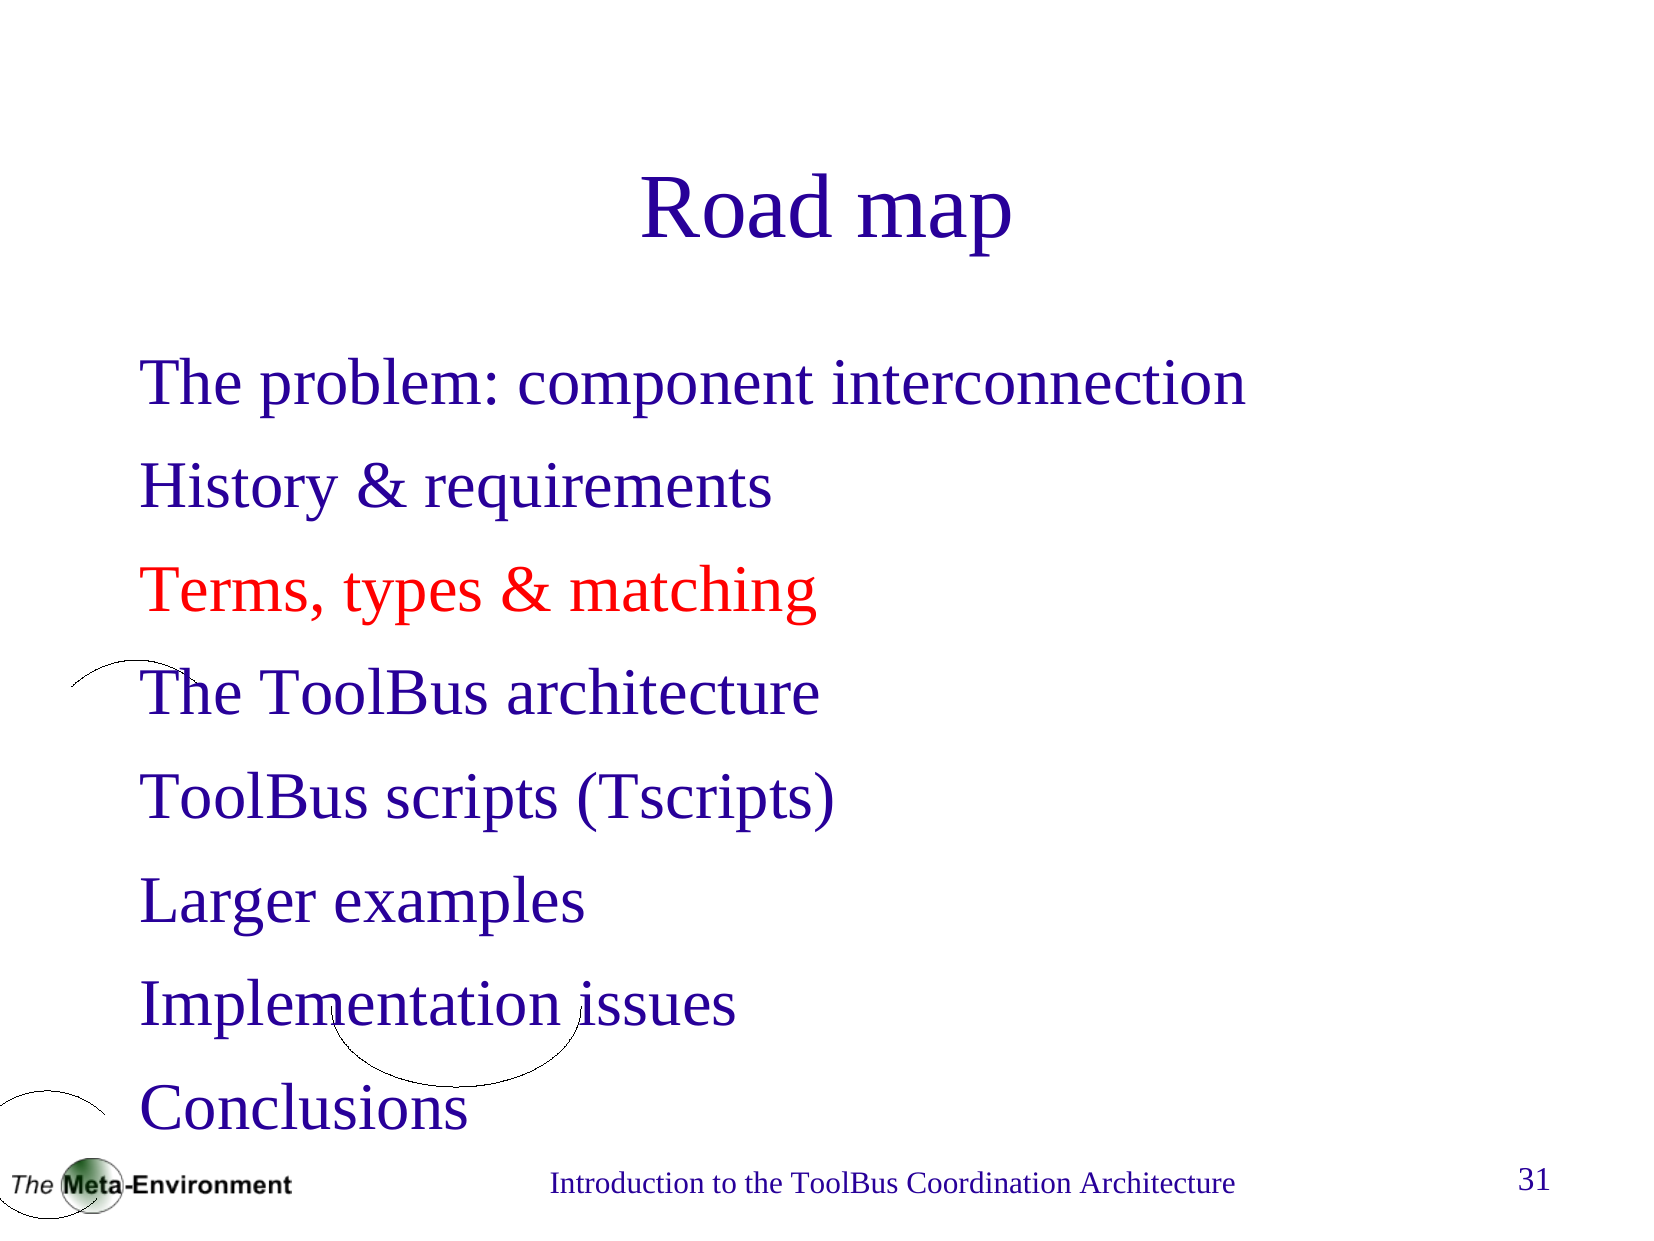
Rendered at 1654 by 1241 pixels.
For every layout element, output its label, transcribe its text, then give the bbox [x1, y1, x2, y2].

title Road map [121, 102, 1534, 311]
picture [12, 1158, 292, 1214]
list The problem: component interconnection History & requirements Terms, types & matching The ToolBus architecture ToolBus scripts (Tscripts) Larger examples Implementation issues Conclusions [121, 344, 1534, 1144]
